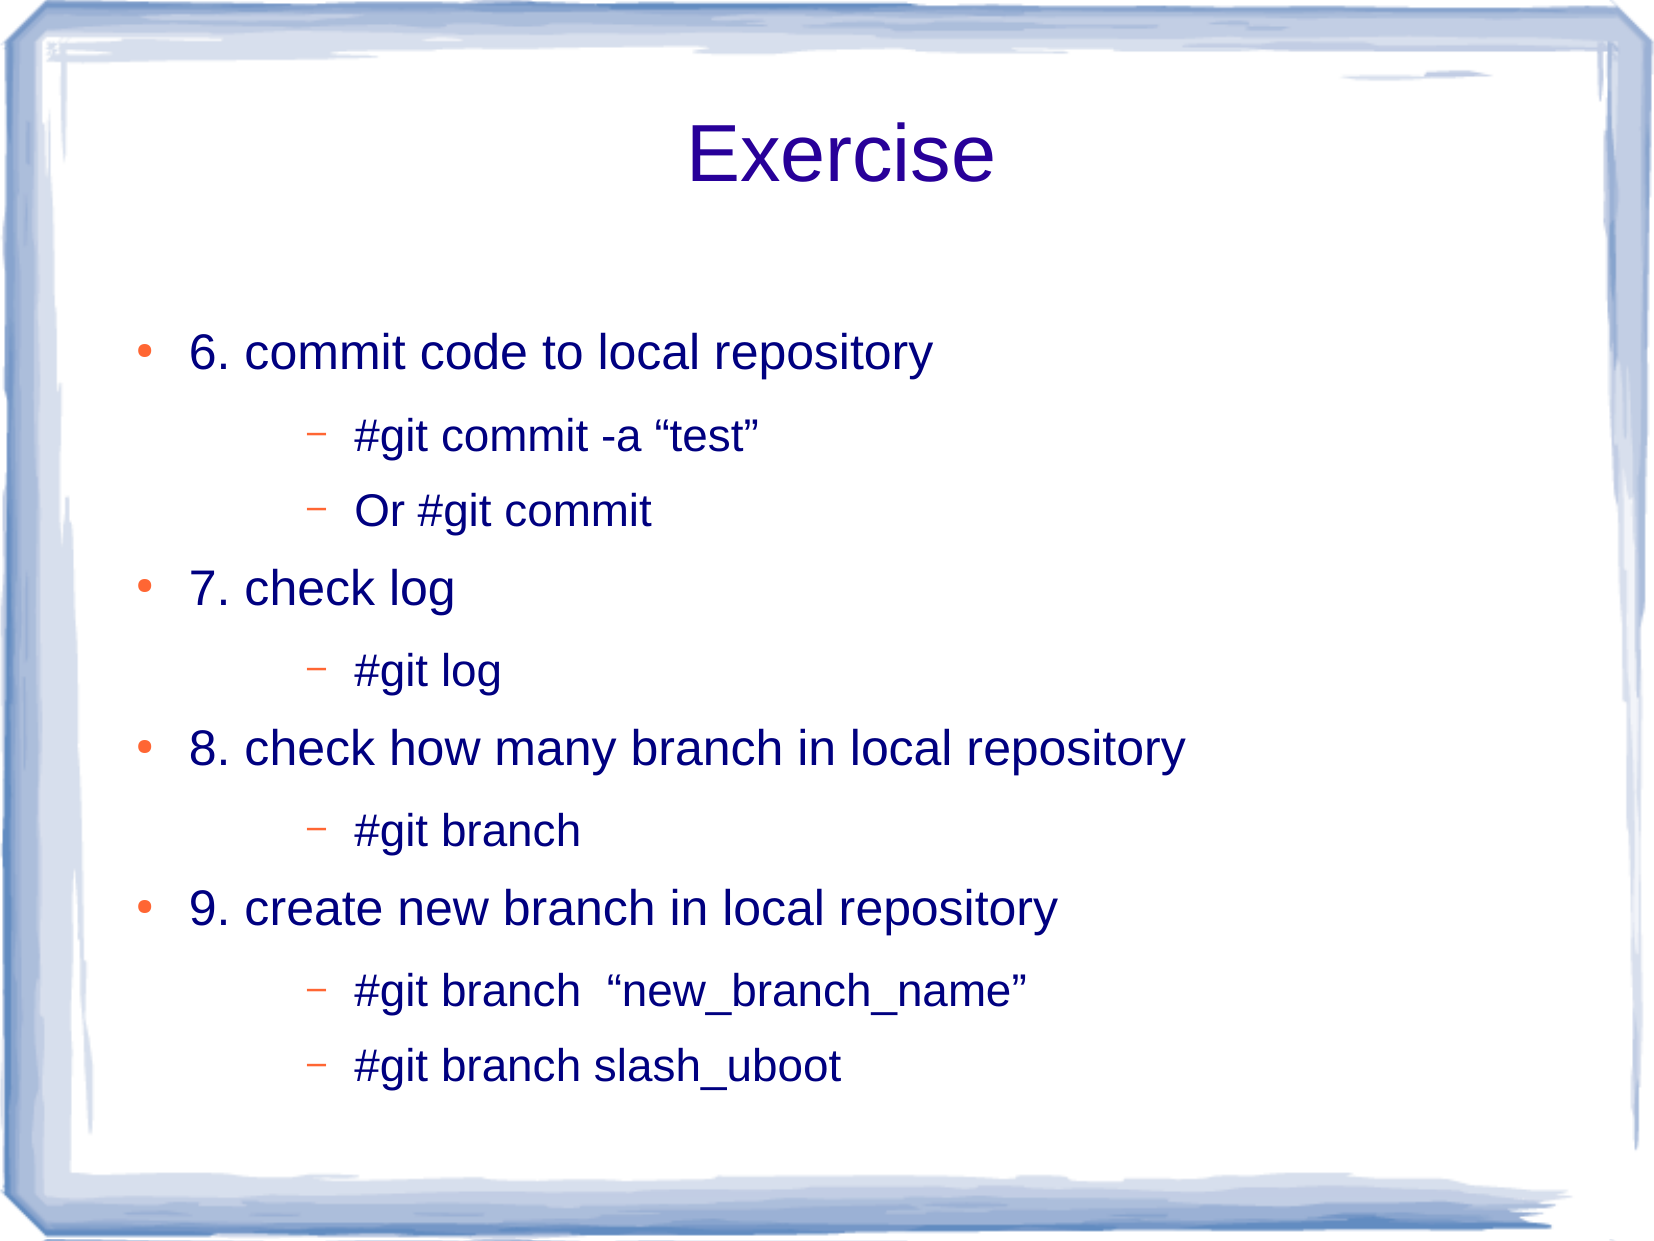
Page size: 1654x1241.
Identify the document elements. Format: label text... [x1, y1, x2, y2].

list 6. commit code to local repository #git commit -a “test” Or #git commit 7. check log #git log 8. check how many branch in local repository #git branch 9. create new branch in local repository #git branch “new_branch_name” #git branch slash_uboot [118, 324, 1571, 1092]
picture [0, 0, 1654, 1241]
title Exercise [82, 49, 1571, 257]
